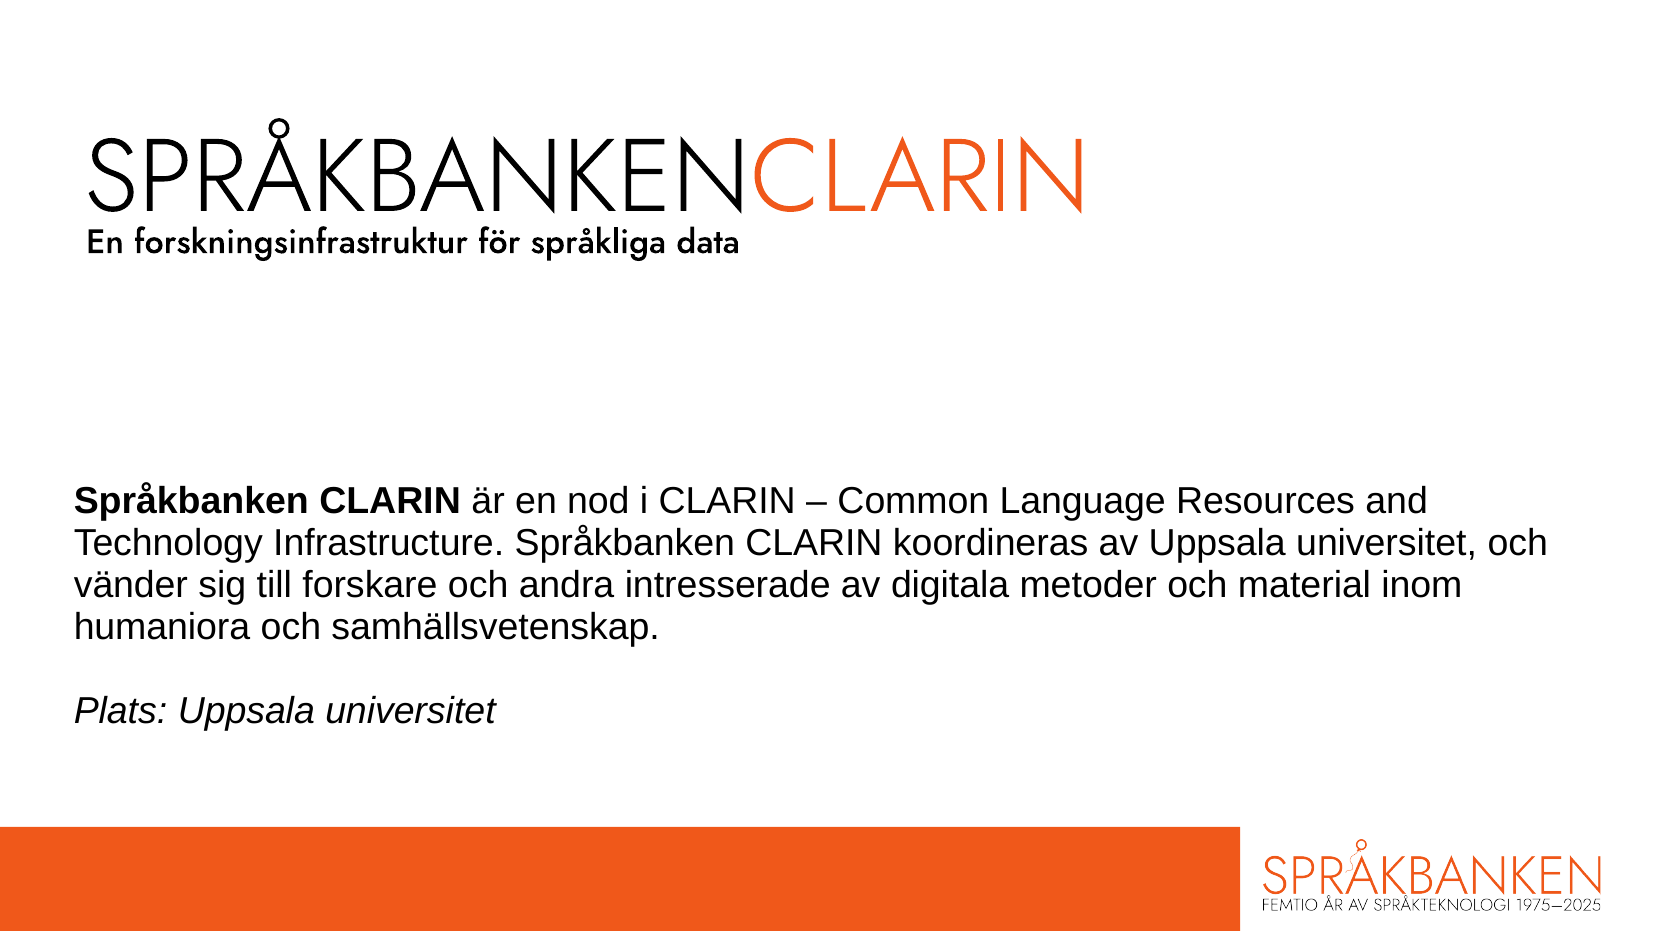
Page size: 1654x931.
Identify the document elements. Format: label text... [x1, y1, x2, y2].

text_box Språkbanken CLARIN är en nod i CLARIN – Common Language Resources and Technology Infrastructure. Språkbanken CLARIN koordineras av Uppsala universitet, och vänder sig till forskare och andra intresserade av digitala metoder och material inom humaniora och samhällsvetenskap. Plats: Uppsala universitet [59, 472, 1595, 827]
picture [88, 118, 1082, 262]
picture [1263, 839, 1601, 911]
